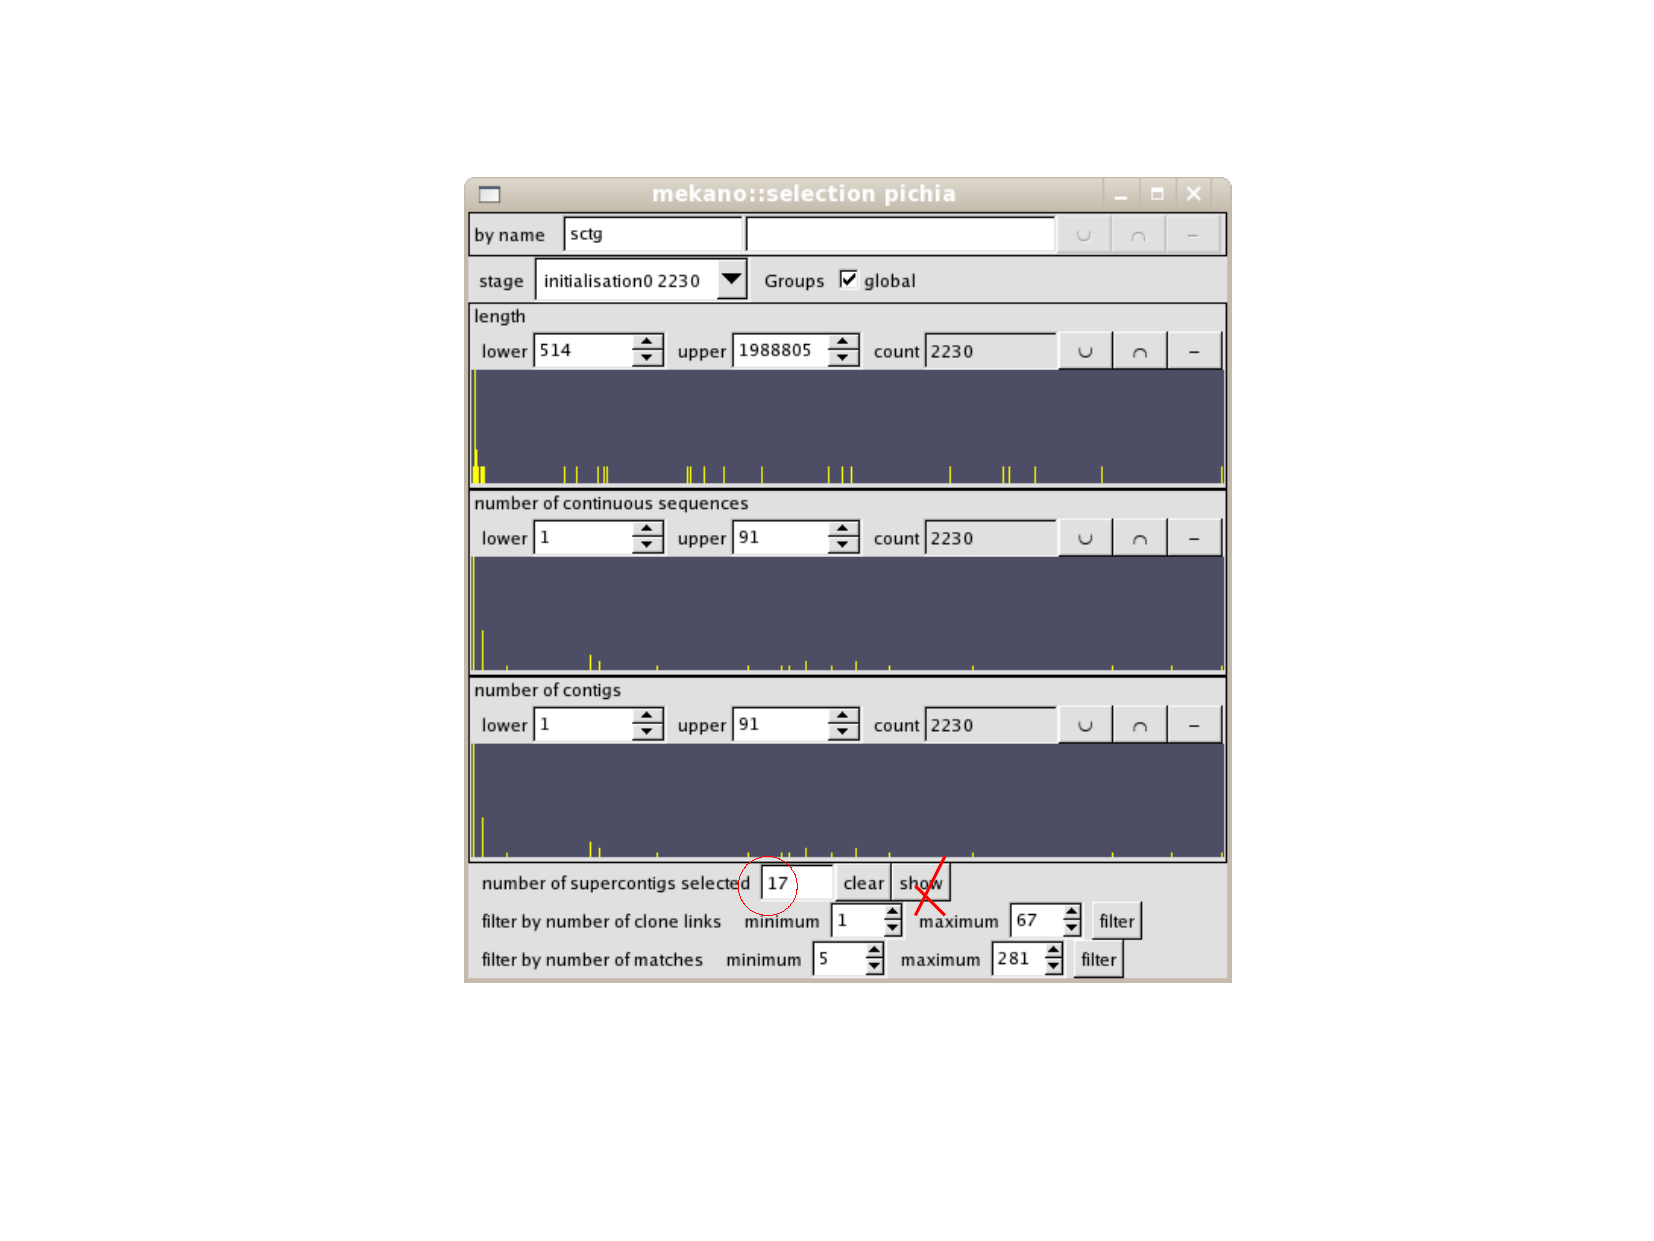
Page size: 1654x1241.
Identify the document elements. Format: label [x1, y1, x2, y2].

picture [464, 177, 1232, 983]
